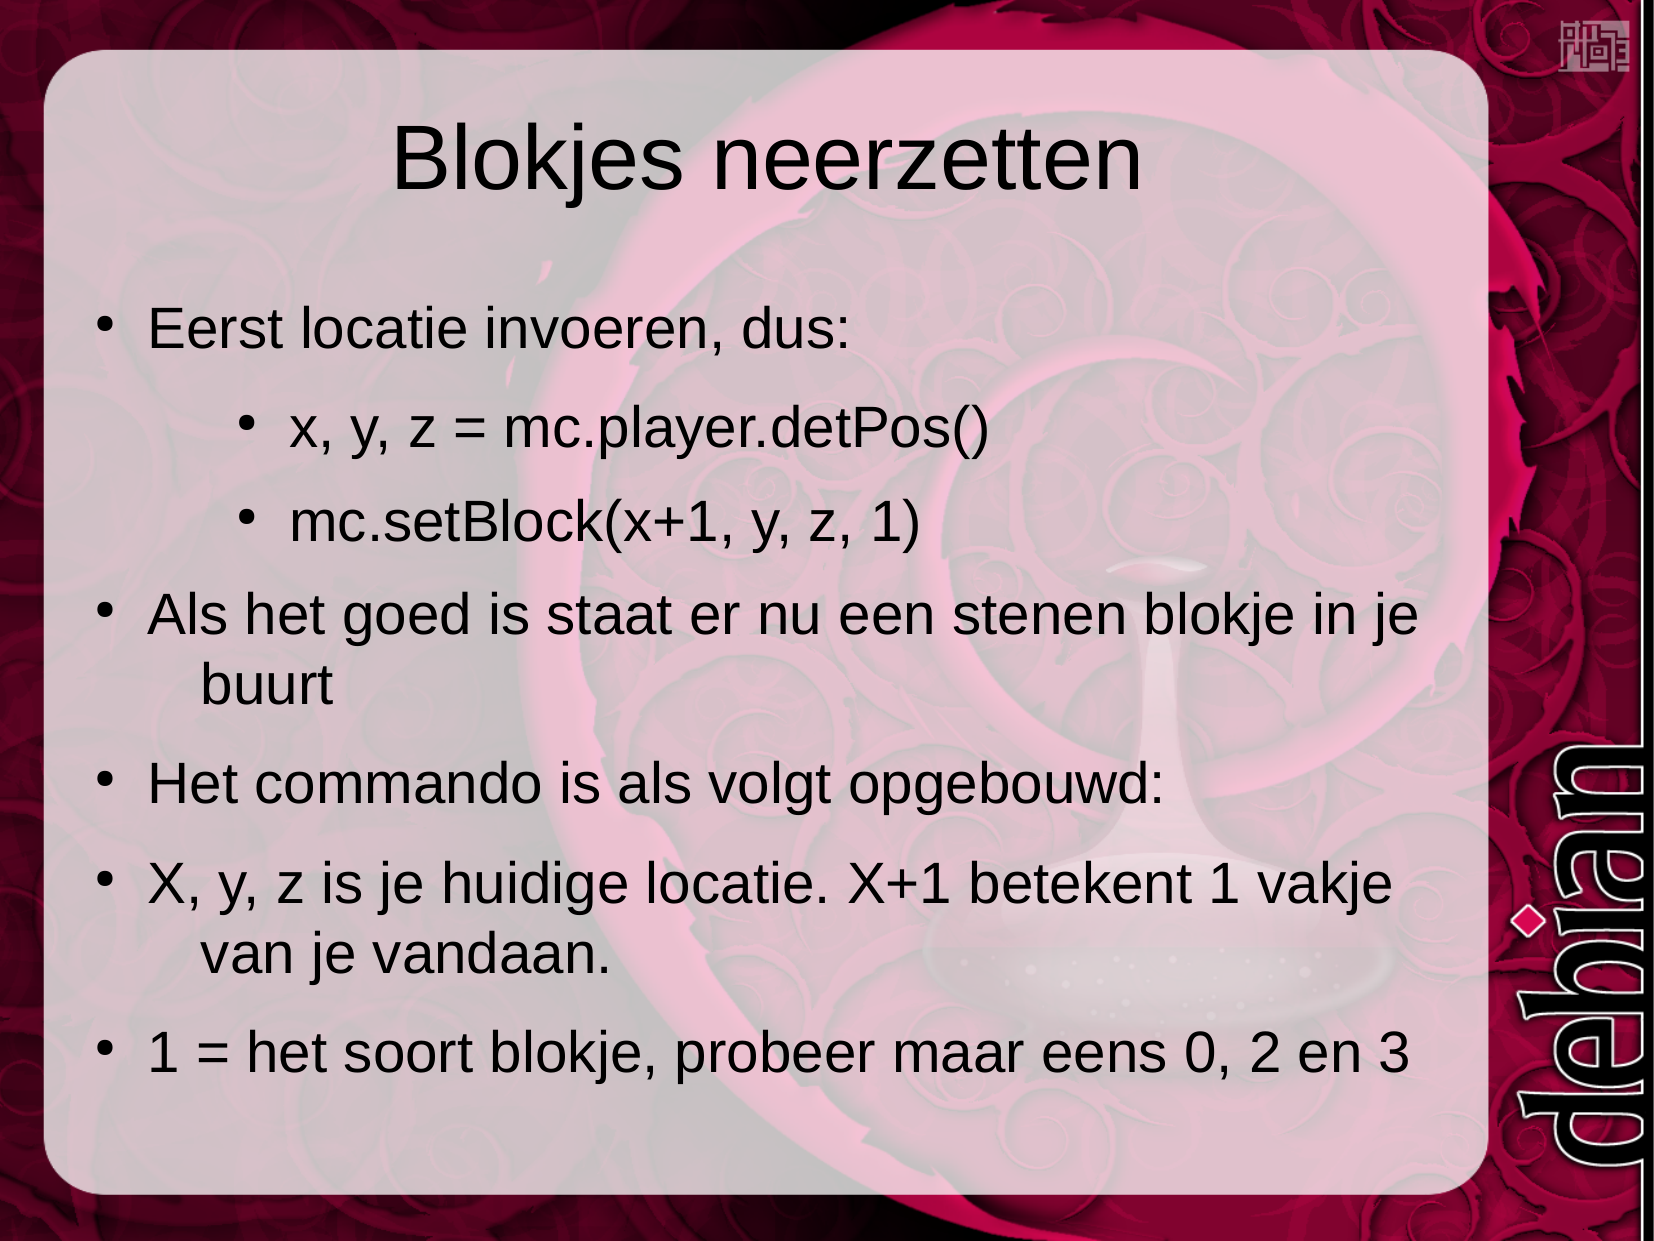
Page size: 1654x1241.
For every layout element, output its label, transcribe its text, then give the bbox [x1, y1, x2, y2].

list Eerst locatie invoeren, dus: x, y, z = mc.player.detPos() mc.setBlock(x+1, y, z, 1) Als het goed is staat er nu een stenen blokje in je buurt Het commando is als volgt opgebouwd: X, y, z is je huidige locatie. X+1 betekent 1 vakje van je vandaan. 1 = het soort blokje, probeer maar eens 0, 2 en 3 [59, 290, 1477, 1109]
title Blokjes neerzetten [59, 49, 1477, 257]
picture [0, 0, 1654, 1241]
